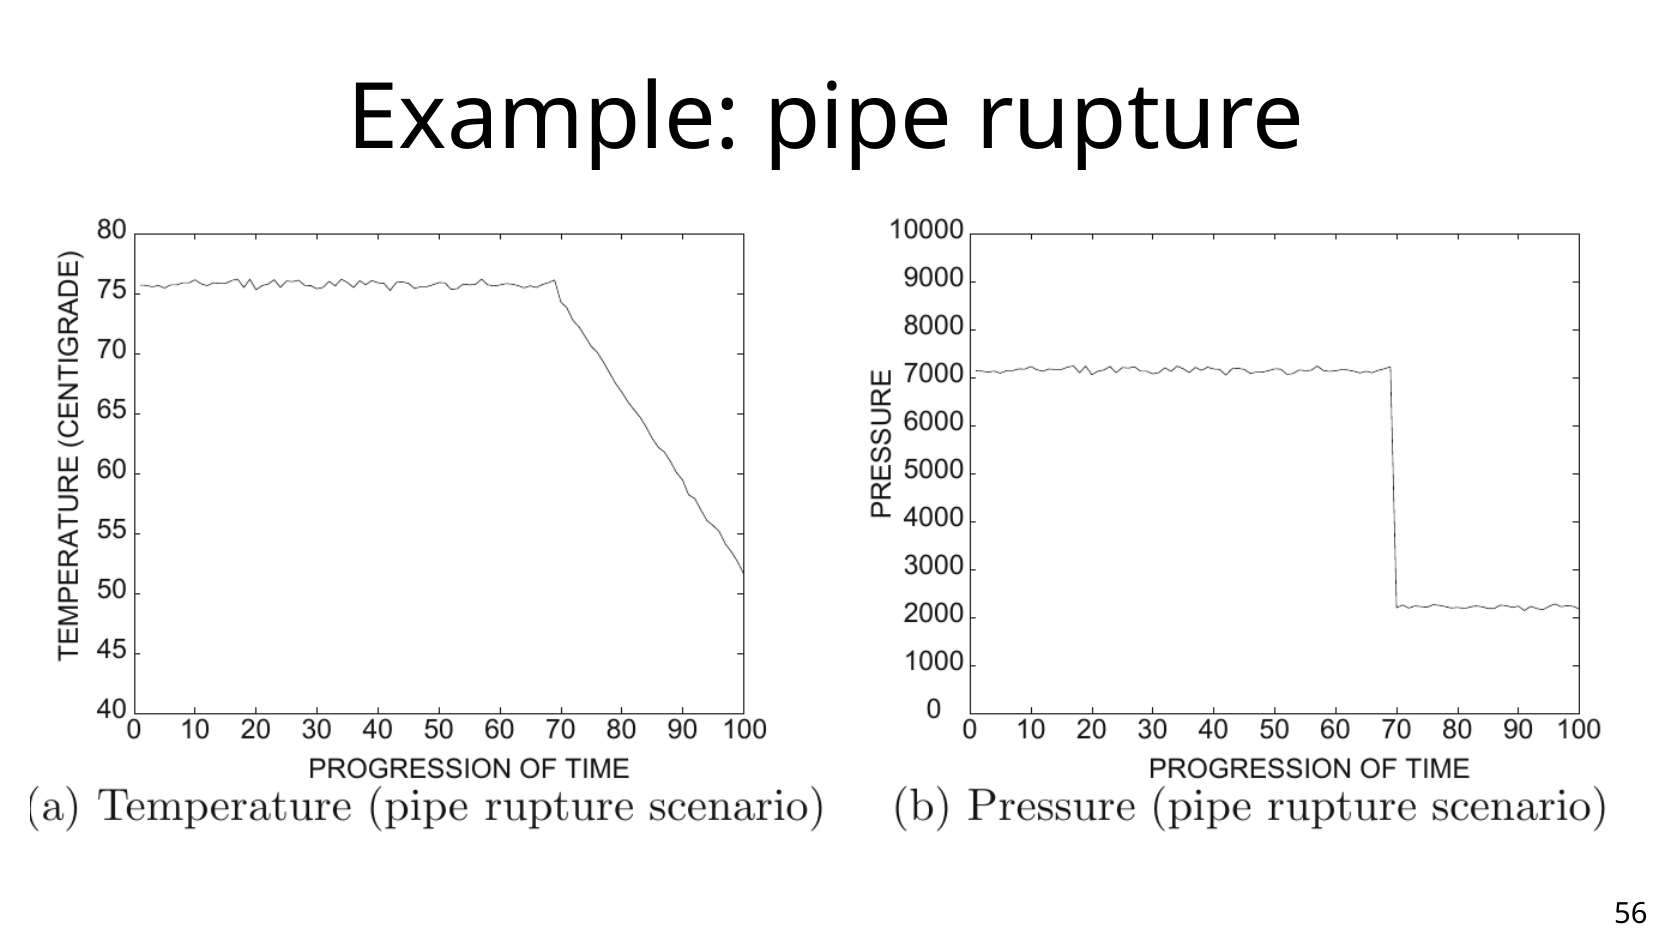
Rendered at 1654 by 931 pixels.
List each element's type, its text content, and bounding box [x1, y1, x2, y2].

title Example: pipe rupture [82, 1, 1571, 200]
picture [30, 200, 1610, 838]
